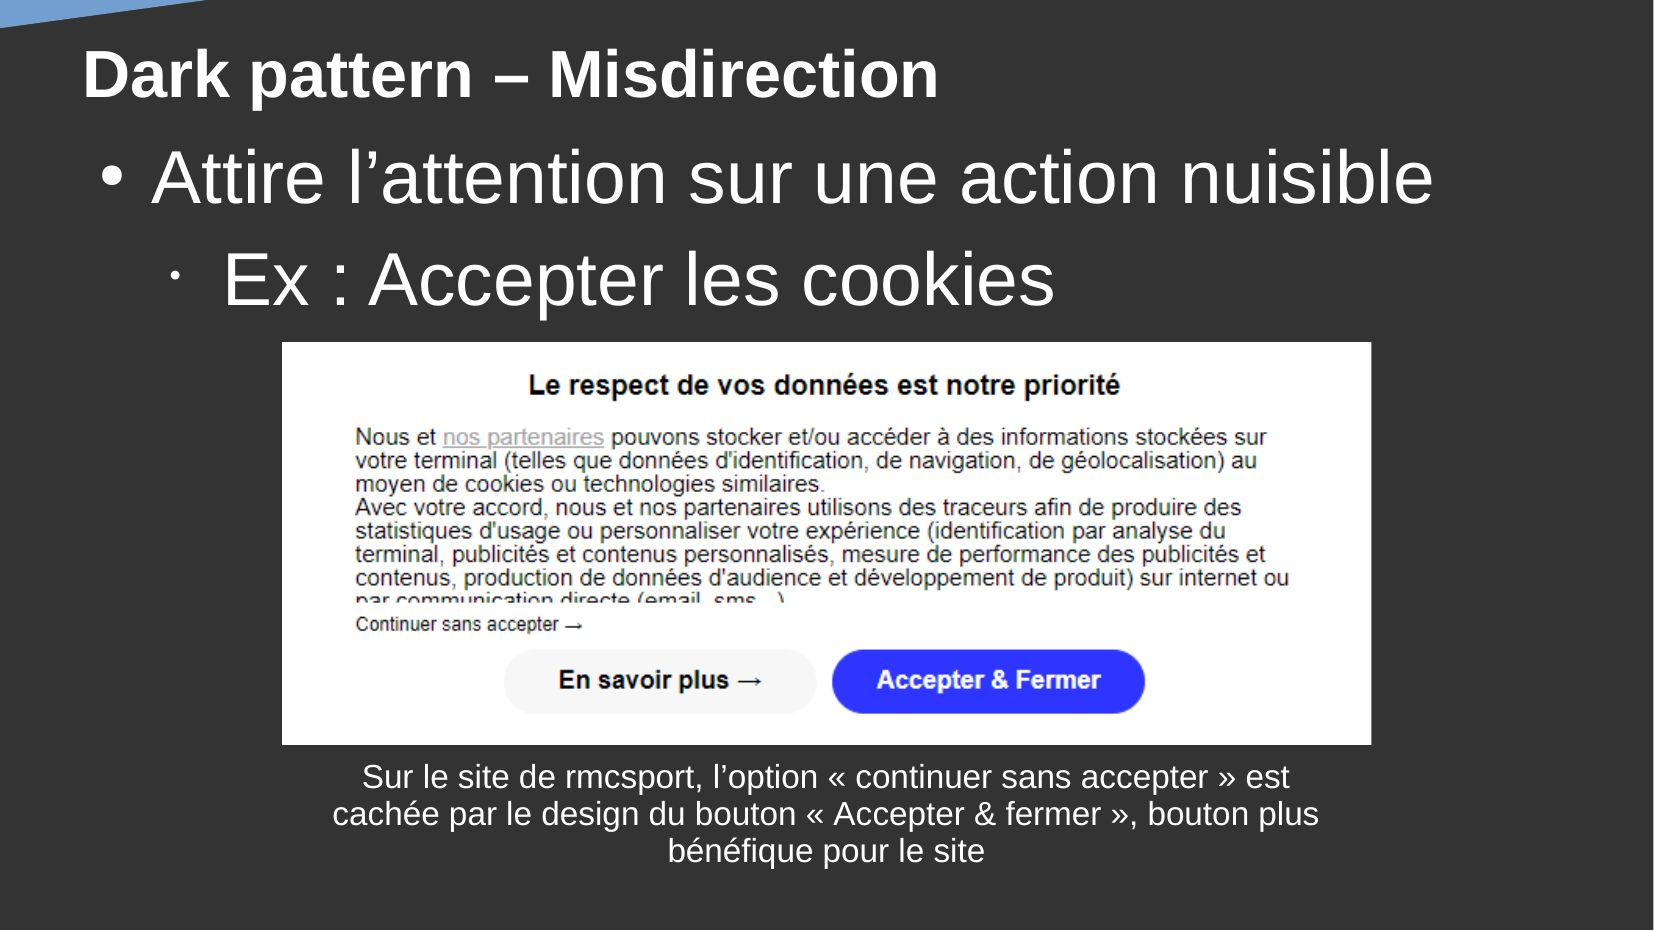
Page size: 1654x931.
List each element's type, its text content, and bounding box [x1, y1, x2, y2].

text_box Sur le site de rmcsport, l’option « continuer sans accepter » est cachée par le design du bouton « Accepter & fermer », bouton plus bénéfique pour le site [307, 751, 1347, 878]
list Attire l’attention sur une action nuisible Ex : Accepter les cookies [80, 135, 1620, 343]
text_box [0, 0, 207, 29]
picture [282, 342, 1372, 745]
title Dark pattern – Misdirection [82, 37, 1571, 114]
